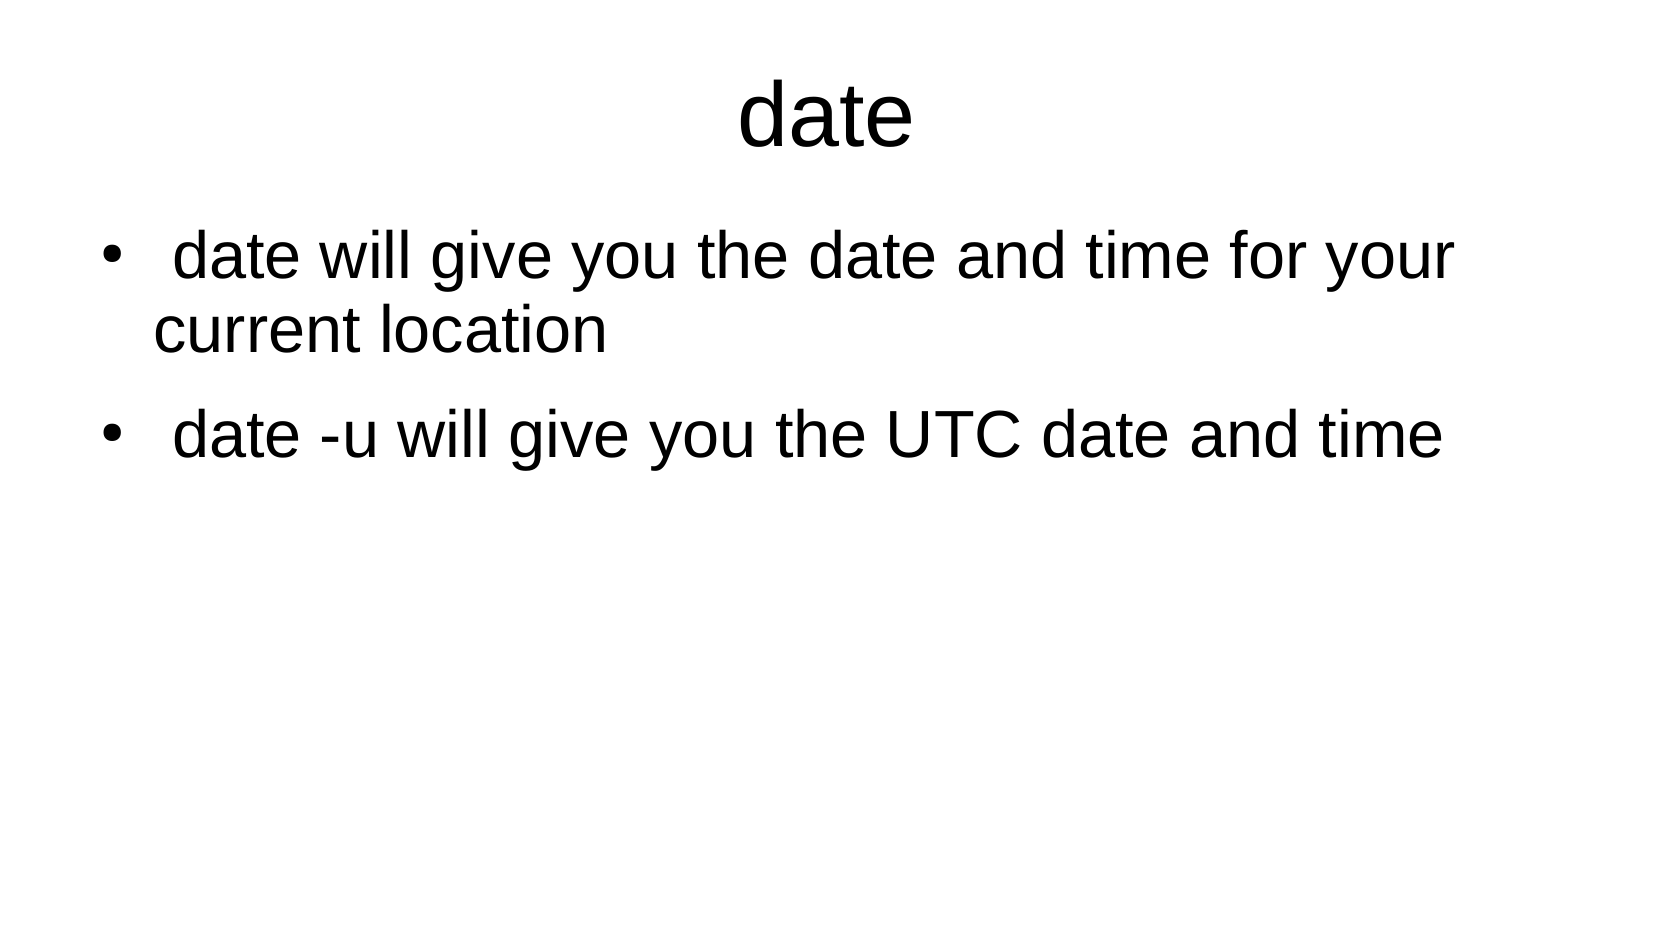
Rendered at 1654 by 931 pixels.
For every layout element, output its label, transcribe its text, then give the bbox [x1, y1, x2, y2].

list date will give you the date and time for your current location date -u will give you the UTC date and time [82, 217, 1571, 758]
title date [82, 37, 1571, 193]
